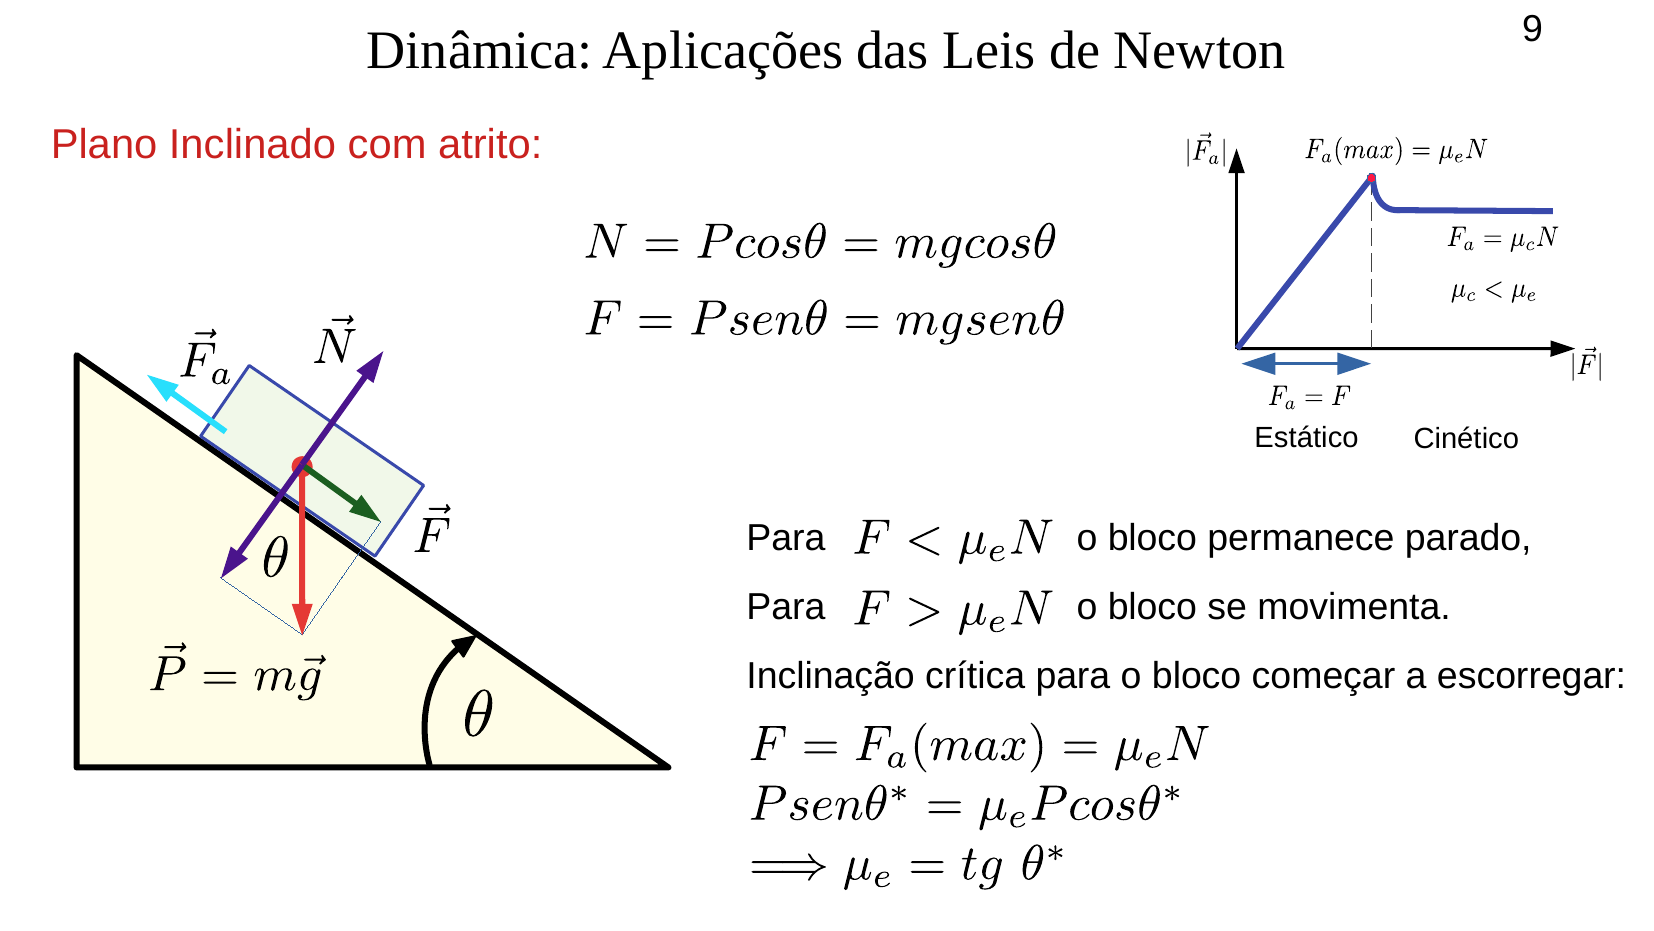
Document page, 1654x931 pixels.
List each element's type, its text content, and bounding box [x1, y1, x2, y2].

text_box Para o bloco permanece parado, Para o bloco se movimenta. Inclinação crítica para o bloco começar a escorregar: [731, 488, 1642, 704]
text_box Cinético [1398, 414, 1544, 462]
picture [311, 314, 356, 363]
picture [1569, 346, 1601, 382]
text_box [306, 424, 424, 557]
picture [583, 299, 1064, 345]
text_box Estático [1239, 414, 1392, 462]
picture [1184, 132, 1225, 167]
picture [583, 222, 1056, 268]
text_box Plano Inclinado com atrito: [36, 112, 1572, 268]
picture [146, 640, 328, 703]
picture [746, 720, 1211, 893]
picture [412, 503, 451, 552]
picture [1266, 384, 1352, 411]
text_box [76, 355, 669, 768]
text_box [200, 365, 329, 491]
picture [176, 326, 232, 387]
picture [852, 519, 1053, 565]
text_box [286, 477, 299, 504]
text_box [1367, 173, 1376, 183]
text_box <number> [1507, 0, 1654, 71]
picture [462, 689, 493, 737]
picture [1446, 226, 1559, 252]
picture [261, 535, 288, 578]
picture [1303, 135, 1489, 167]
picture [1449, 280, 1537, 304]
picture [852, 590, 1053, 636]
text_box Dinâmica: Aplicações das Leis de Newton [352, 0, 1302, 88]
